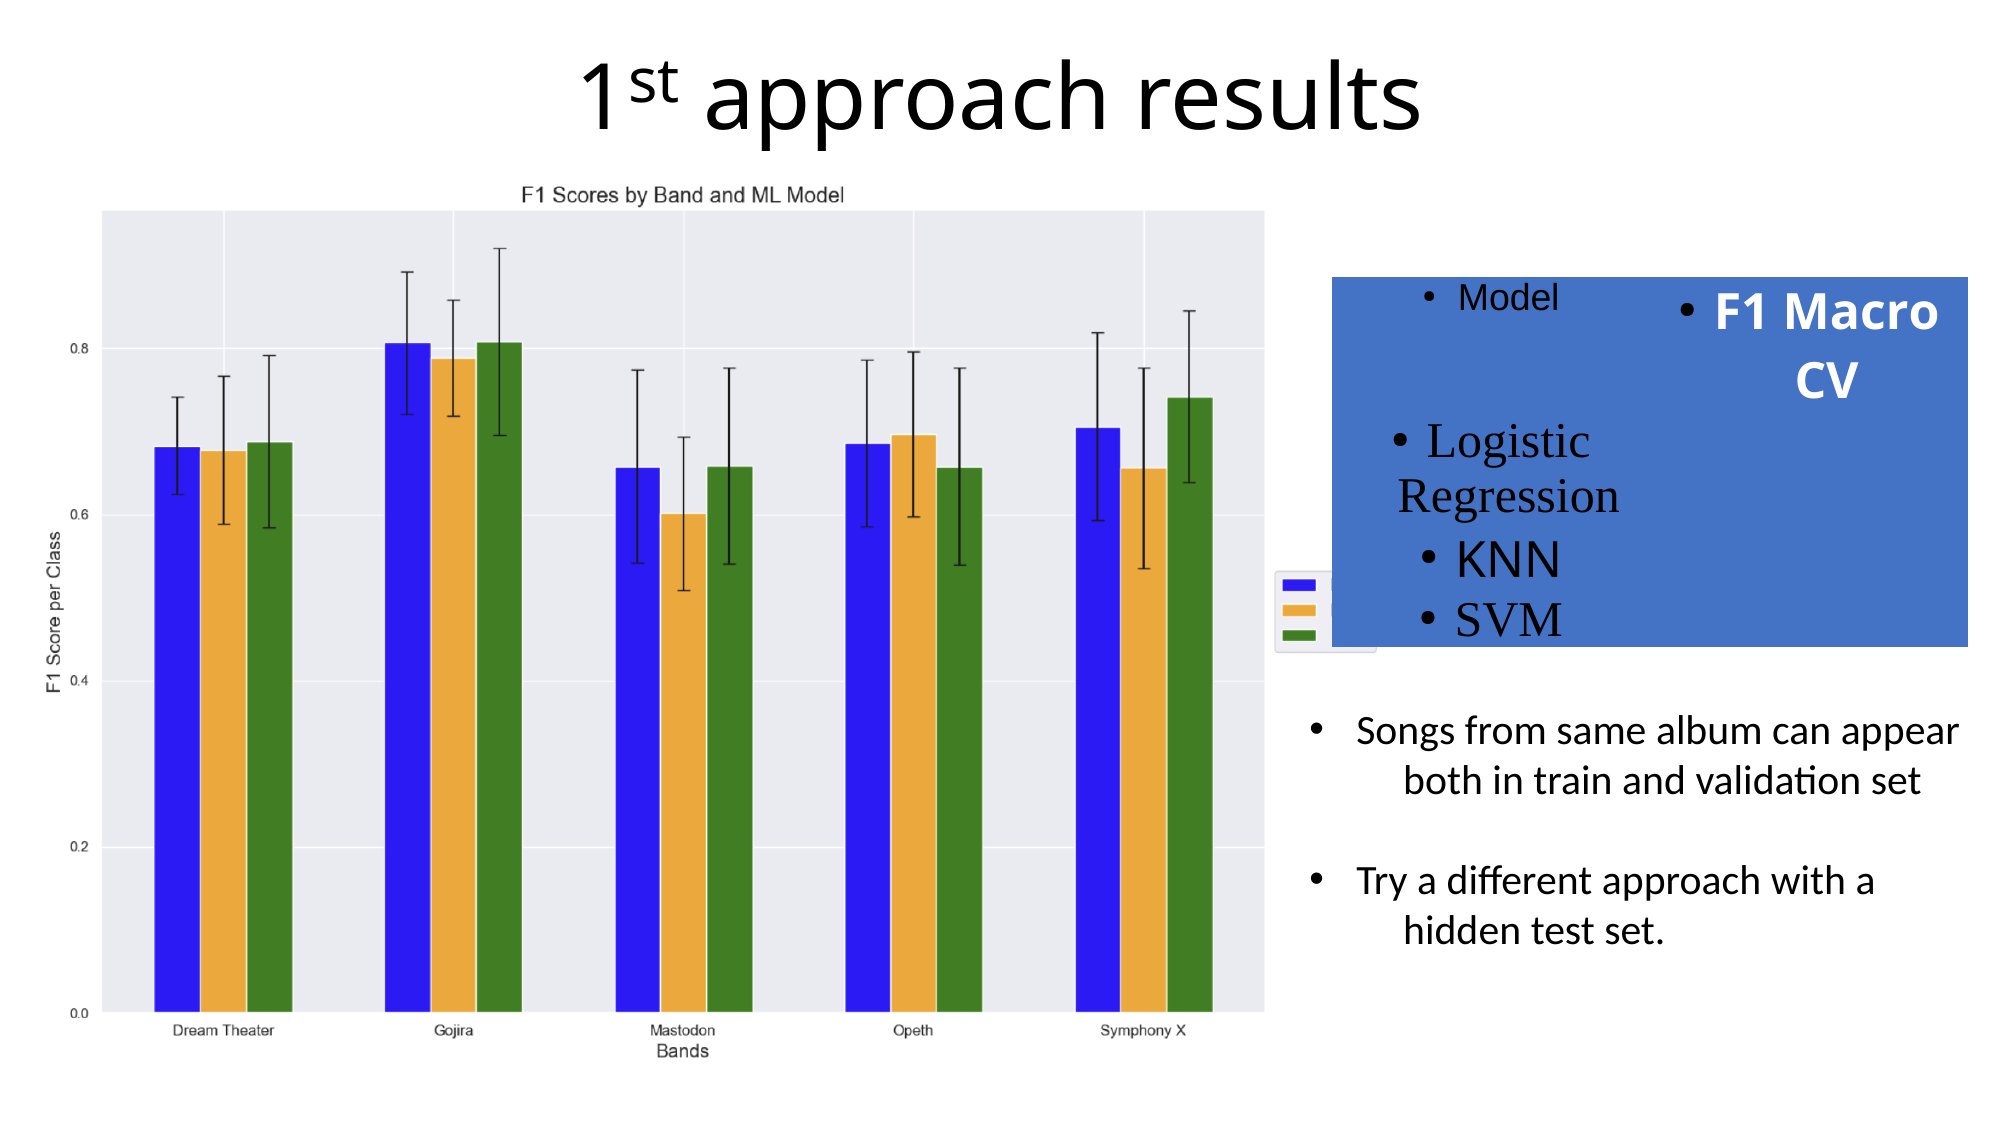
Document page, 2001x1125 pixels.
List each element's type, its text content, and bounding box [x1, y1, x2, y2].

text_box Songs from same album can appear both in train and validation set Try a different approach with a hidden test set. [1294, 695, 1985, 963]
table_cell Logistic Regression [1332, 413, 1650, 524]
title 1st approach results [137, 31, 1863, 168]
table_cell [1650, 524, 1968, 592]
picture [31, 180, 1387, 1090]
table_cell KNN [1332, 524, 1650, 592]
table_cell SVM [1332, 592, 1650, 647]
table_cell [1650, 413, 1968, 524]
table_header F1 Macro CV [1650, 277, 1968, 413]
table_cell [1650, 592, 1968, 647]
table_header Model [1332, 277, 1650, 413]
